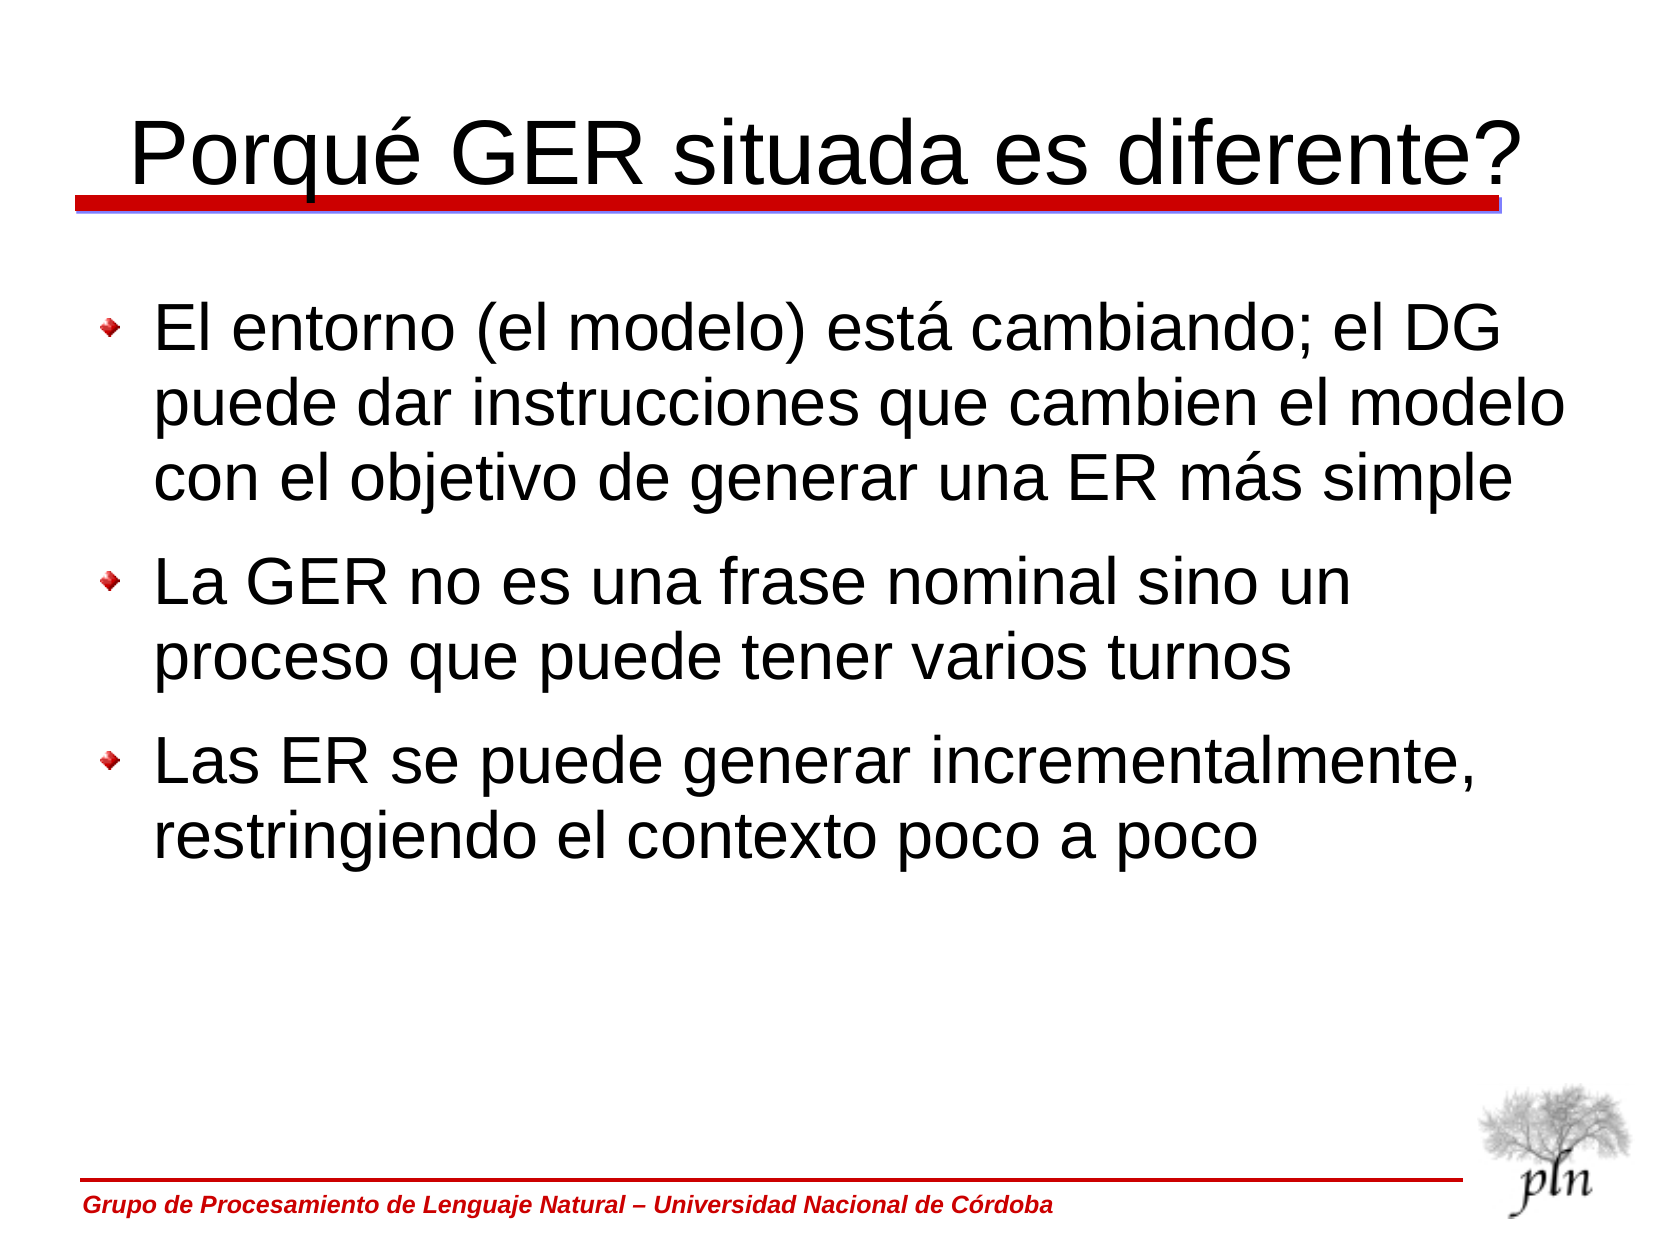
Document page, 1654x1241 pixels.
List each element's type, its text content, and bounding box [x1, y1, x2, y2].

picture [1477, 1083, 1635, 1219]
list El entorno (el modelo) está cambiando; el DG puede dar instrucciones que cambien el modelo con el objetivo de generar una ER más simple La GER no es una frase nominal sino un proceso que puede tener varios turnos Las ER se puede generar incrementalmente, restringiendo el contexto poco a poco [82, 290, 1571, 1109]
title Porqué GER situada es diferente? [82, 56, 1571, 250]
